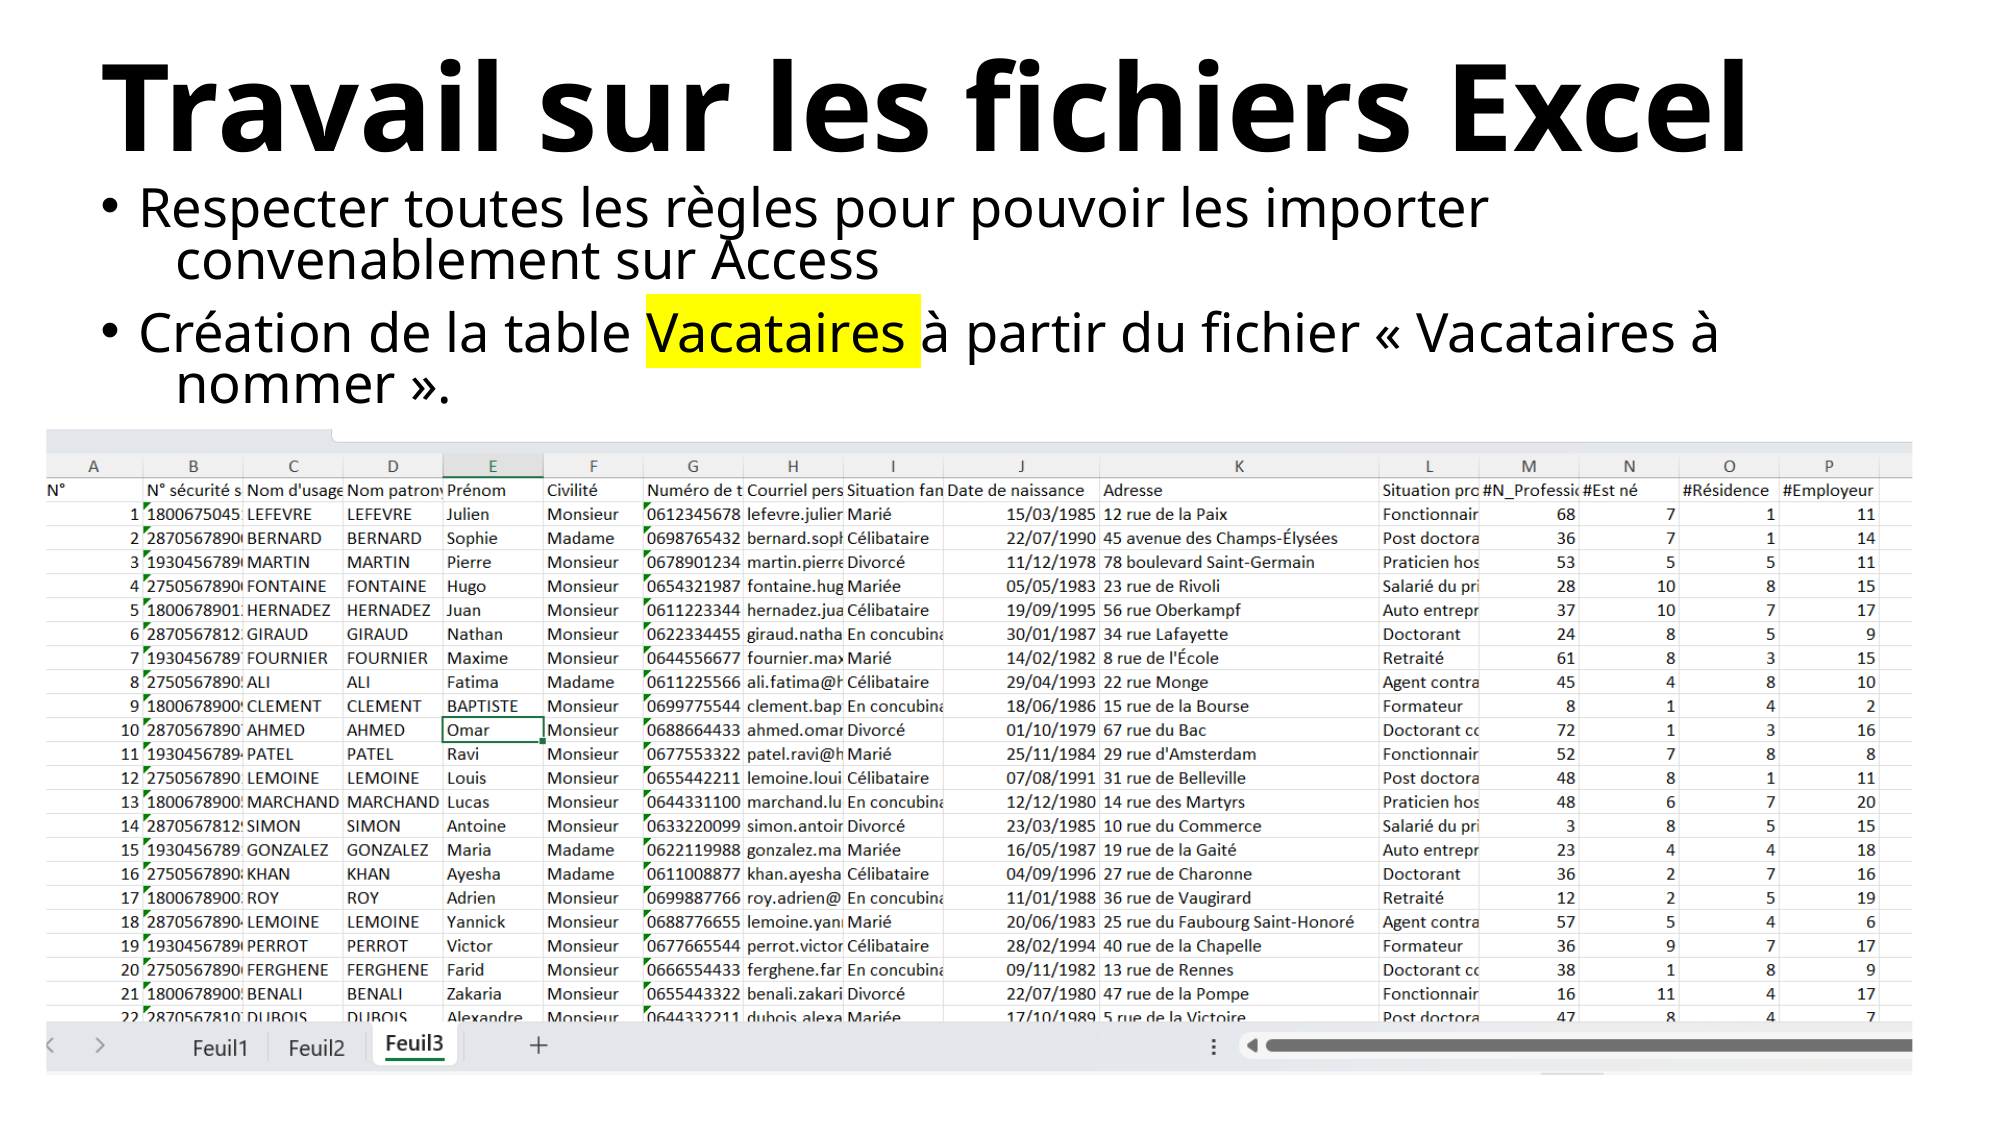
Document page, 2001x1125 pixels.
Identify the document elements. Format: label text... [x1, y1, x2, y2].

picture [46, 429, 1913, 1075]
title Travail sur les fichiers Excel [85, 22, 1811, 202]
list Respecter toutes les règles pour pouvoir les importer convenablement sur Access Création de la table Vacataires à partir du fichier « Vacataires à nommer ». [85, 178, 1756, 429]
